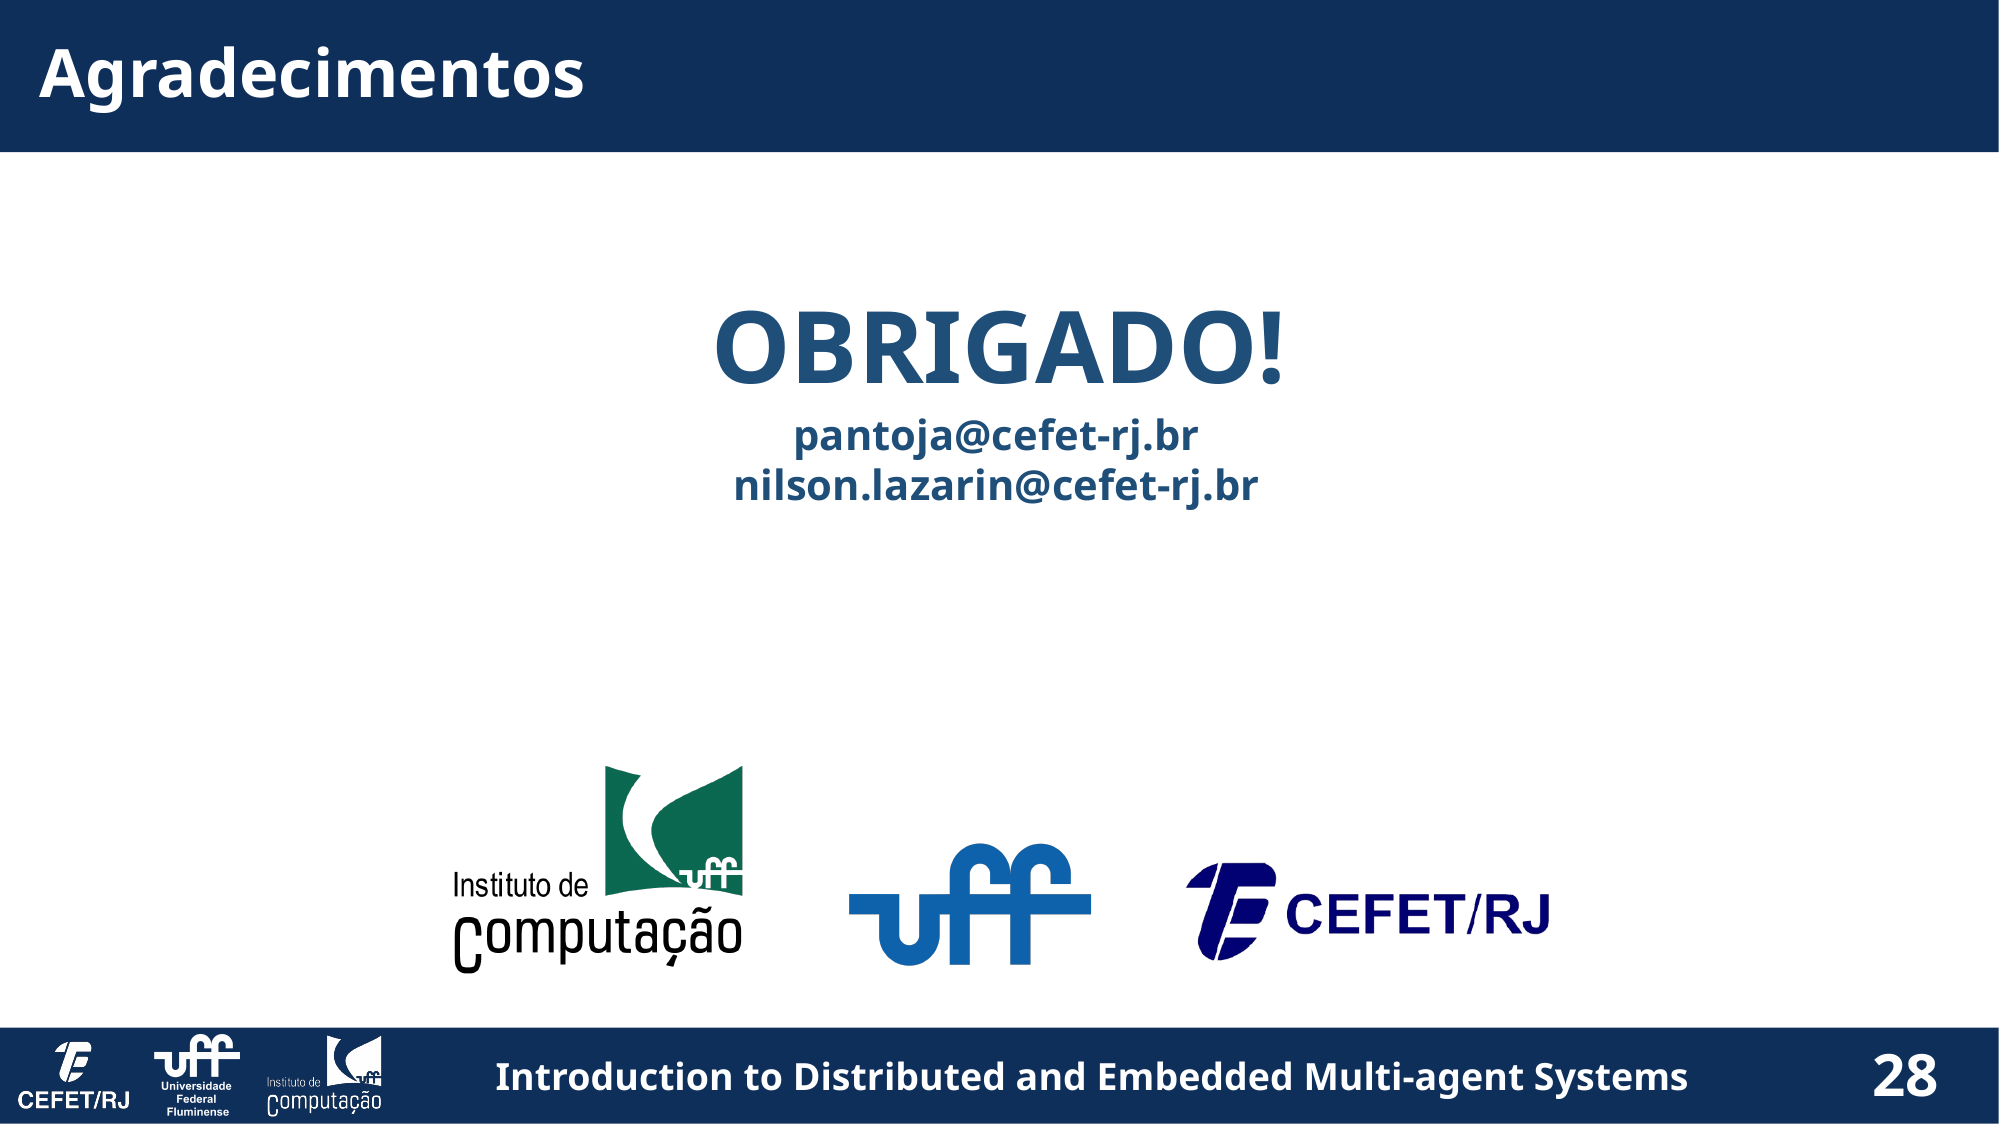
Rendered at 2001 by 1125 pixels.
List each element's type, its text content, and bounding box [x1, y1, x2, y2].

text_box pantoja@cefet-rj.br nilson.lazarin@cefet-rj.br [718, 401, 1276, 517]
picture [18, 1021, 129, 1125]
picture [153, 1033, 241, 1121]
picture [265, 1033, 383, 1117]
text_box Agradecimentos [25, 23, 1999, 119]
picture [1185, 862, 1555, 961]
text_box OBRIGADO! [627, 276, 1371, 412]
picture [846, 841, 1094, 968]
picture [451, 763, 746, 975]
